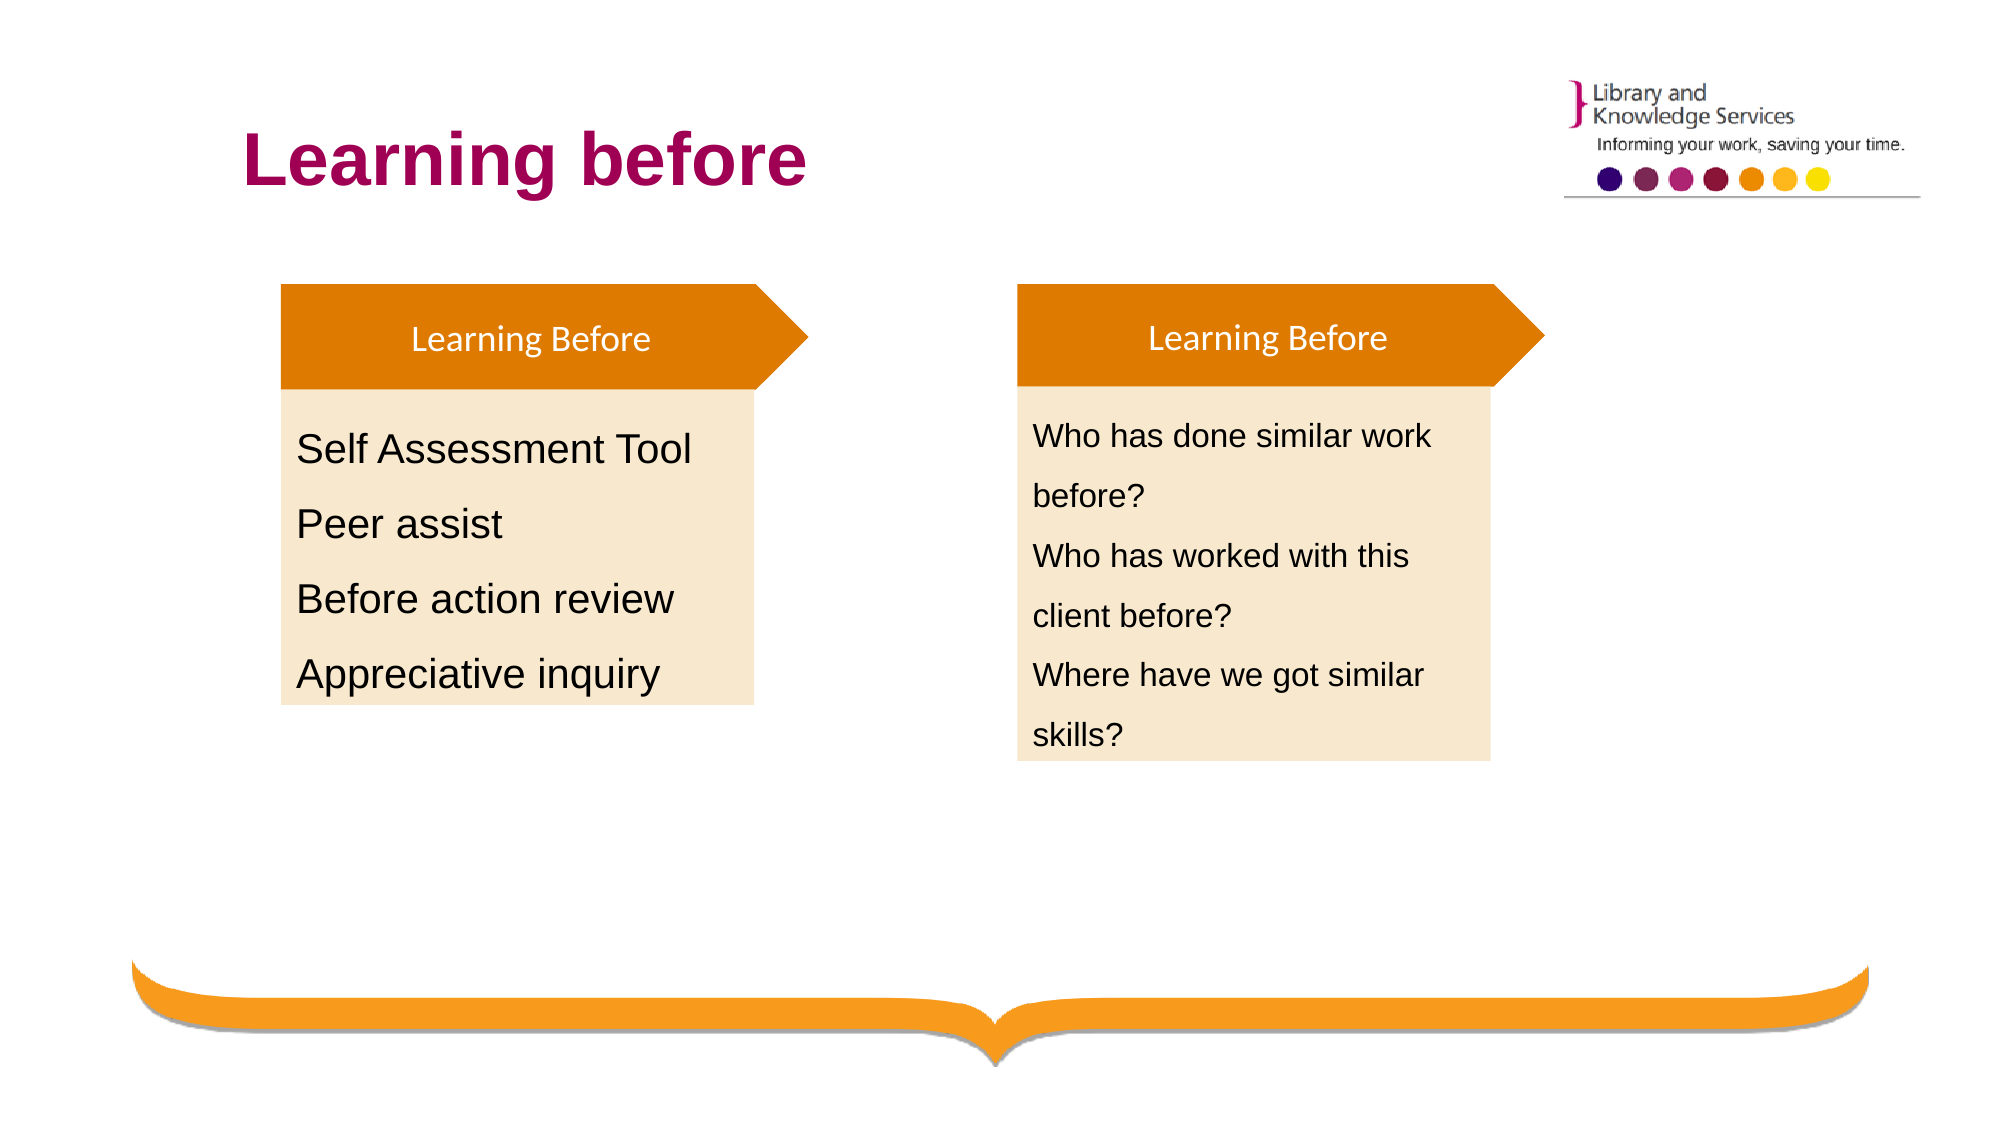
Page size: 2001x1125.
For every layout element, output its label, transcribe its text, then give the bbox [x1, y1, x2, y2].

text_box Self Assessment Tool Peer assist Before action review Appreciative inquiry [281, 389, 755, 700]
picture [132, 959, 1868, 1063]
title Learning before [0, 62, 1096, 210]
picture [1564, 76, 1923, 196]
text_box Learning Before [280, 284, 809, 390]
text_box Learning Before [1017, 284, 1545, 387]
text_box Who has done similar work before? Who has worked with this client before? Where have we got similar skills? [1017, 386, 1491, 760]
